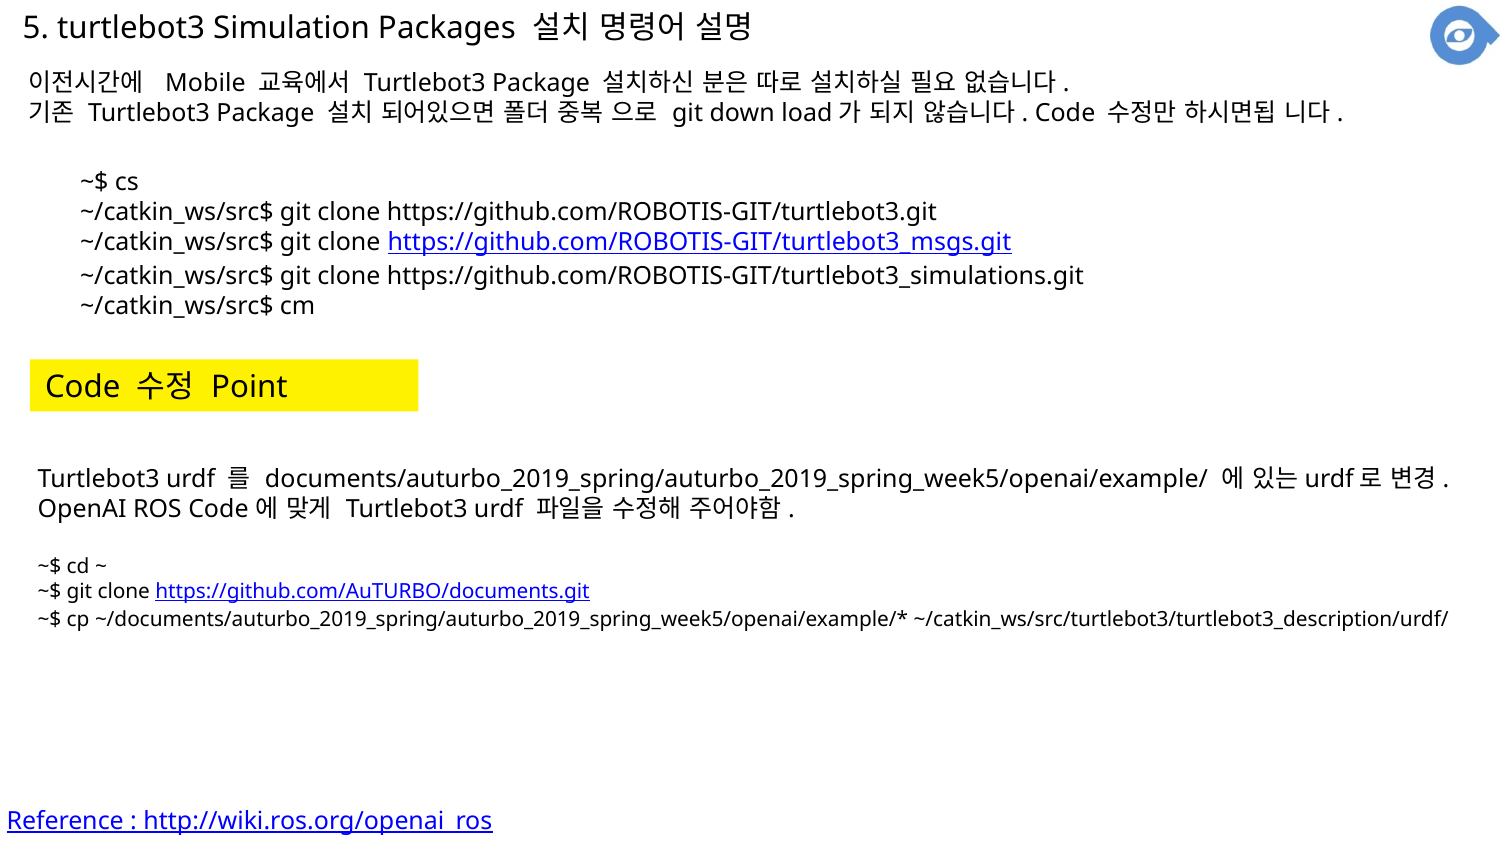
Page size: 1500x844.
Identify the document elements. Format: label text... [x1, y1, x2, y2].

picture [1430, 0, 1500, 70]
text_box 이전시간에 Mobile 교육에서 Turtlebot3 Package 설치하신 분은 따로 설치하실 필요 없습니다. 기존 Turtlebot3 Package 설치 되어있으면 폴더 중복 으로 git down load가 되지 않습니다. Code 수정만 하시면됩 니다. [13, 58, 1065, 134]
text_box Turtlebot3 urdf 를 documents/auturbo_2019_spring/auturbo_2019_spring_week5/openai/example/ 에 있는urdf로 변경. OpenAI ROS Code에 맞게 Turtlebot3 urdf 파일을 수정해 주어야함. ~$ cd ~ ~$ git clone https://github.com/AuTURBO/documents.git ~$ cp ~/documents/auturbo_2019_spring/auturbo_2019_spring_week5/openai/example/* ~/catkin_ws/src/turtlebot3/turtlebot3_description/urdf/ [22, 455, 1470, 735]
text_box ~$ cs ~/catkin_ws/src$ git clone https://github.com/ROBOTIS-GIT/turtlebot3.git ~/catkin_ws/src$ git clone https://github.com/ROBOTIS-GIT/turtlebot3_msgs.git ~/catkin_ws/src$ git clone https://github.com/ROBOTIS-GIT/turtlebot3_simulations.git ~/catkin_ws/src$ cm [65, 158, 1110, 330]
text_box Reference : http://wiki.ros.org/openai_ros [0, 796, 509, 844]
text_box 5. turtlebot3 Simulation Packages 설치 명령어 설명 [7, 0, 780, 53]
text_box Code 수정 Point [29, 359, 419, 412]
